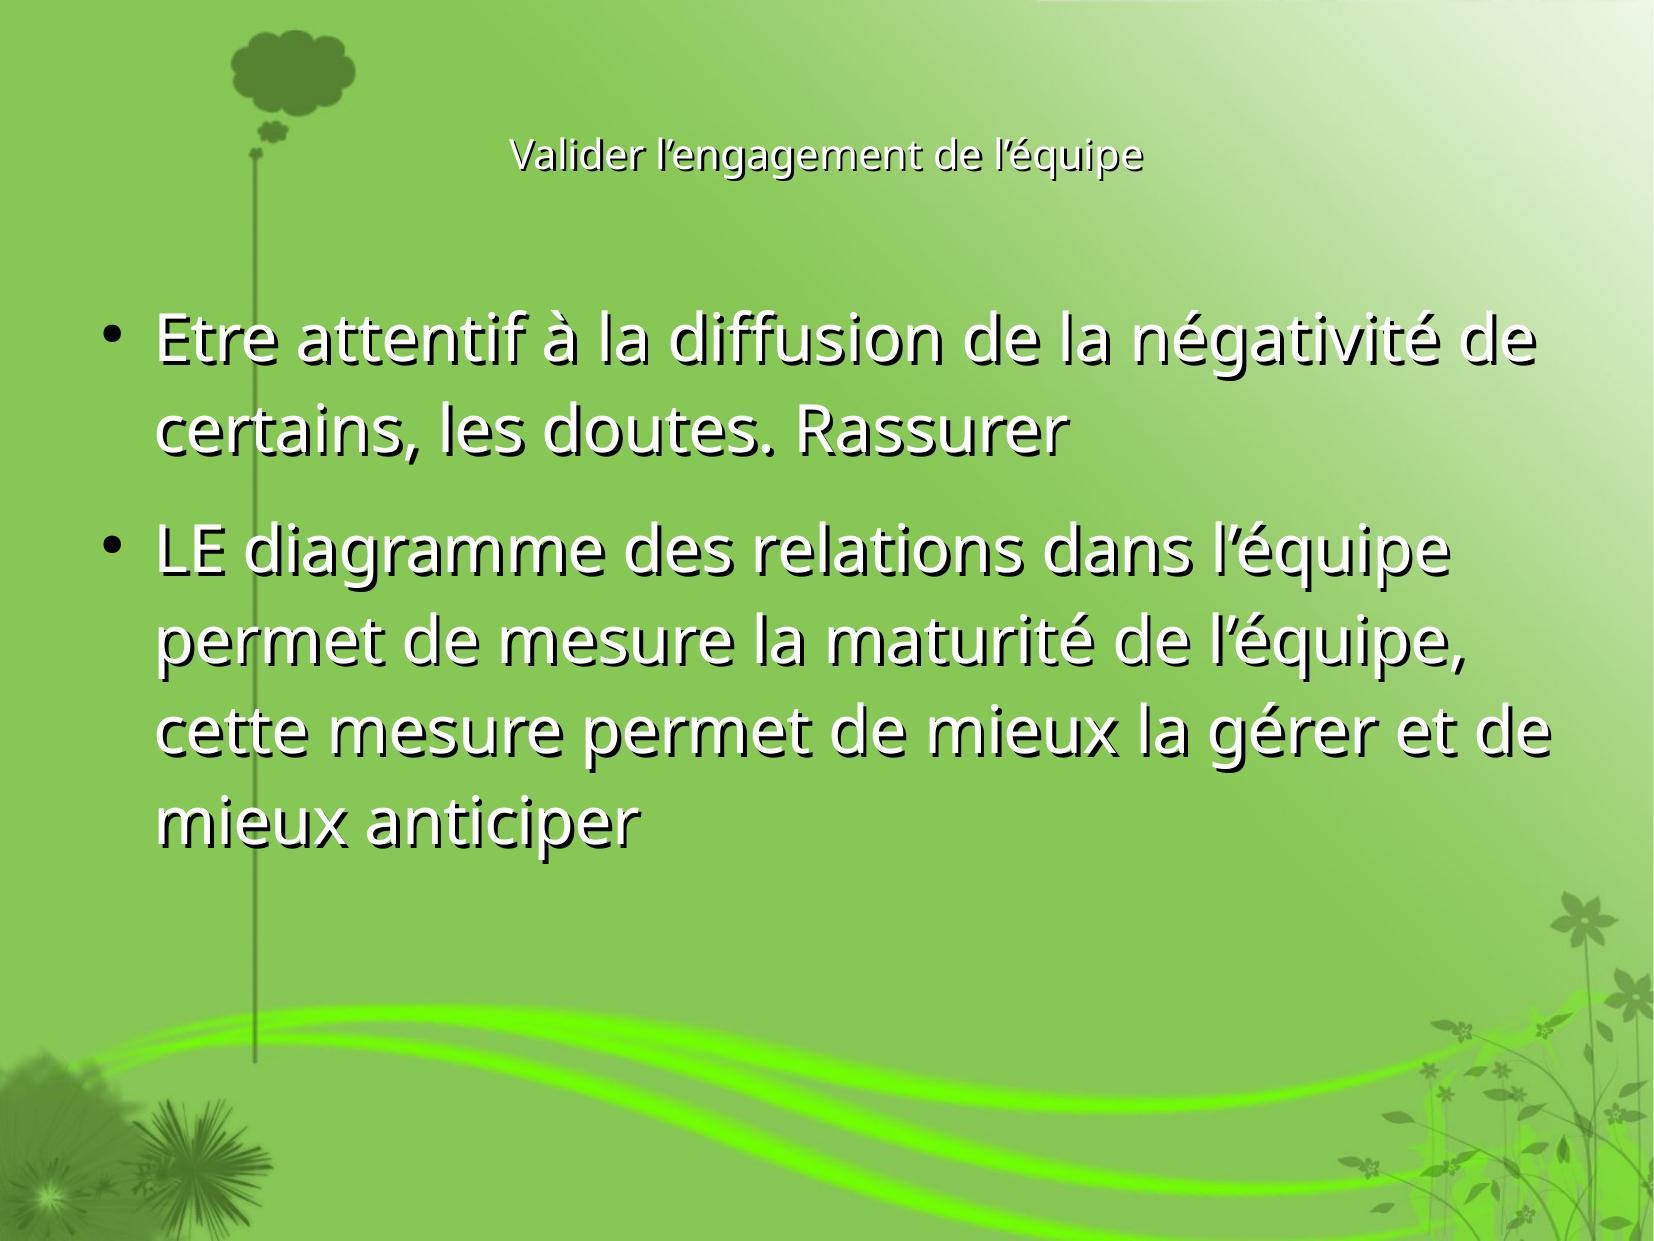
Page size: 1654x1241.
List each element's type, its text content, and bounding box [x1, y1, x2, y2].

title Valider l’engagement de l’équipe [82, 16, 1571, 290]
picture [0, 0, 1654, 1241]
list Etre attentif à la diffusion de la négativité de certains, les doutes. Rassurer LE diagramme des relations dans l’équipe permet de mesure la maturité de l’équipe, cette mesure permet de mieux la gérer et de mieux anticiper [82, 290, 1571, 1010]
